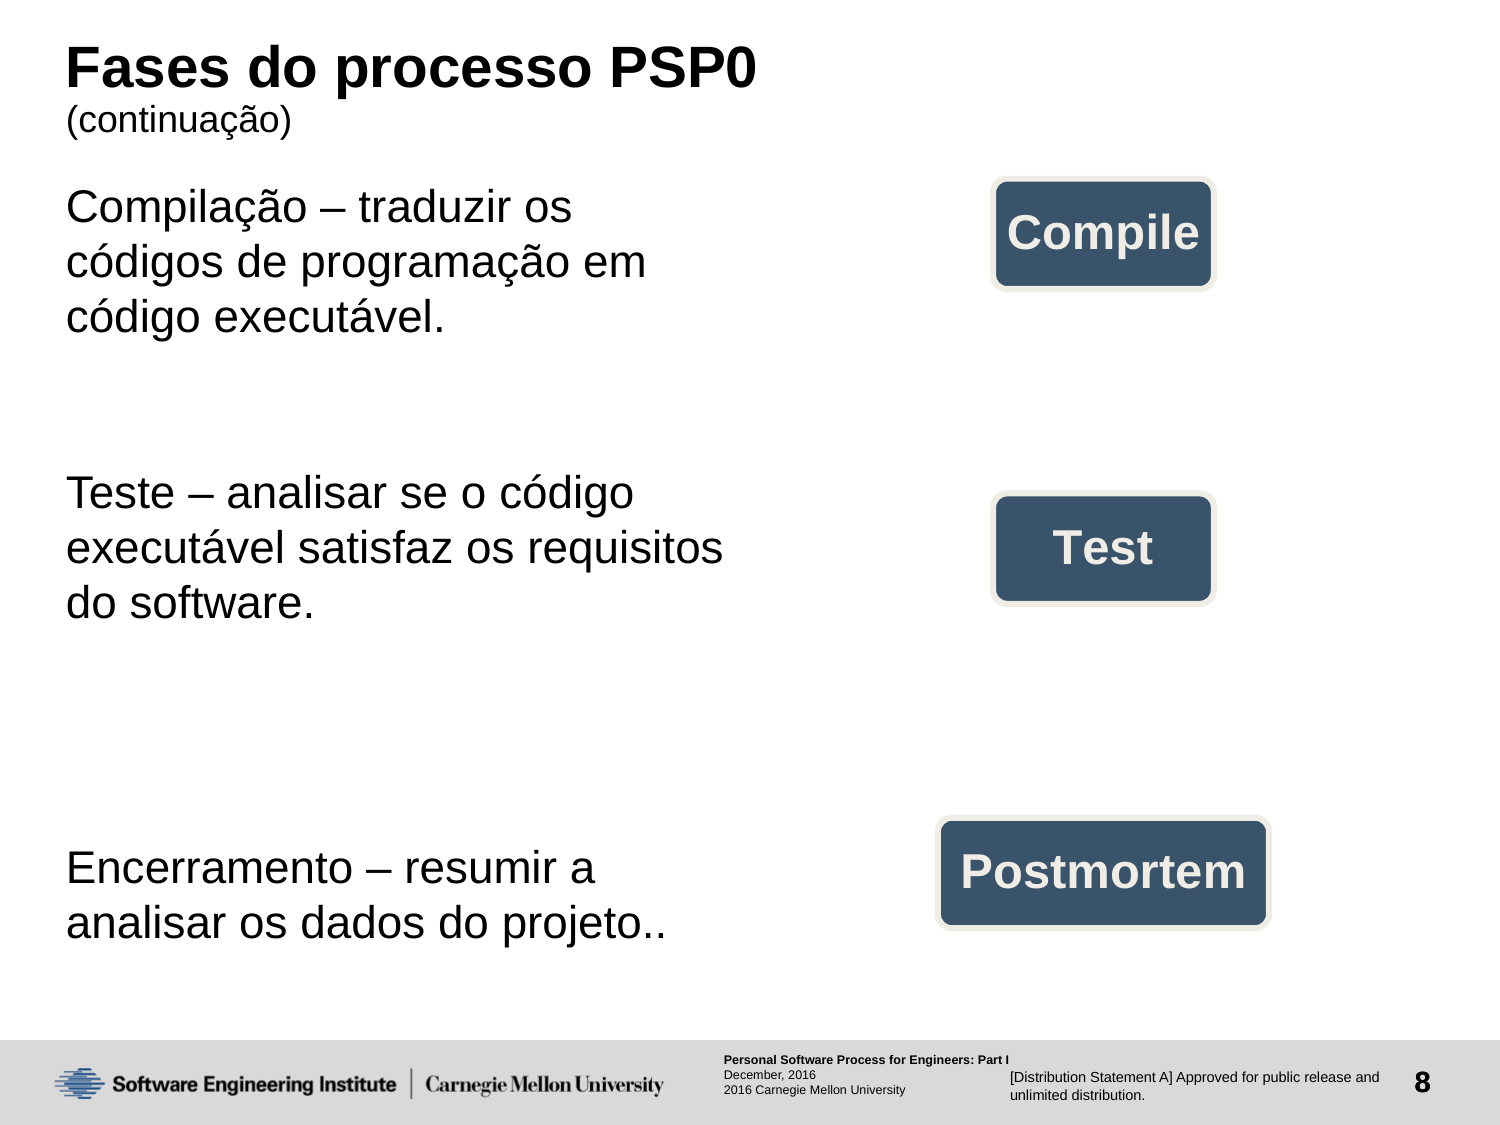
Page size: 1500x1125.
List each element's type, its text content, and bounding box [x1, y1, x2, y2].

picture [934, 175, 1276, 935]
picture [46, 1061, 673, 1104]
list Compilação – traduzir os códigos de programação em código executável. Teste – analisar se o código executável satisfaz os requisitos do software. Encerramento – resumir a analisar os dados do projeto.. [65, 176, 738, 891]
title Fases do processo PSP0 (continuação) [65, 37, 1313, 148]
